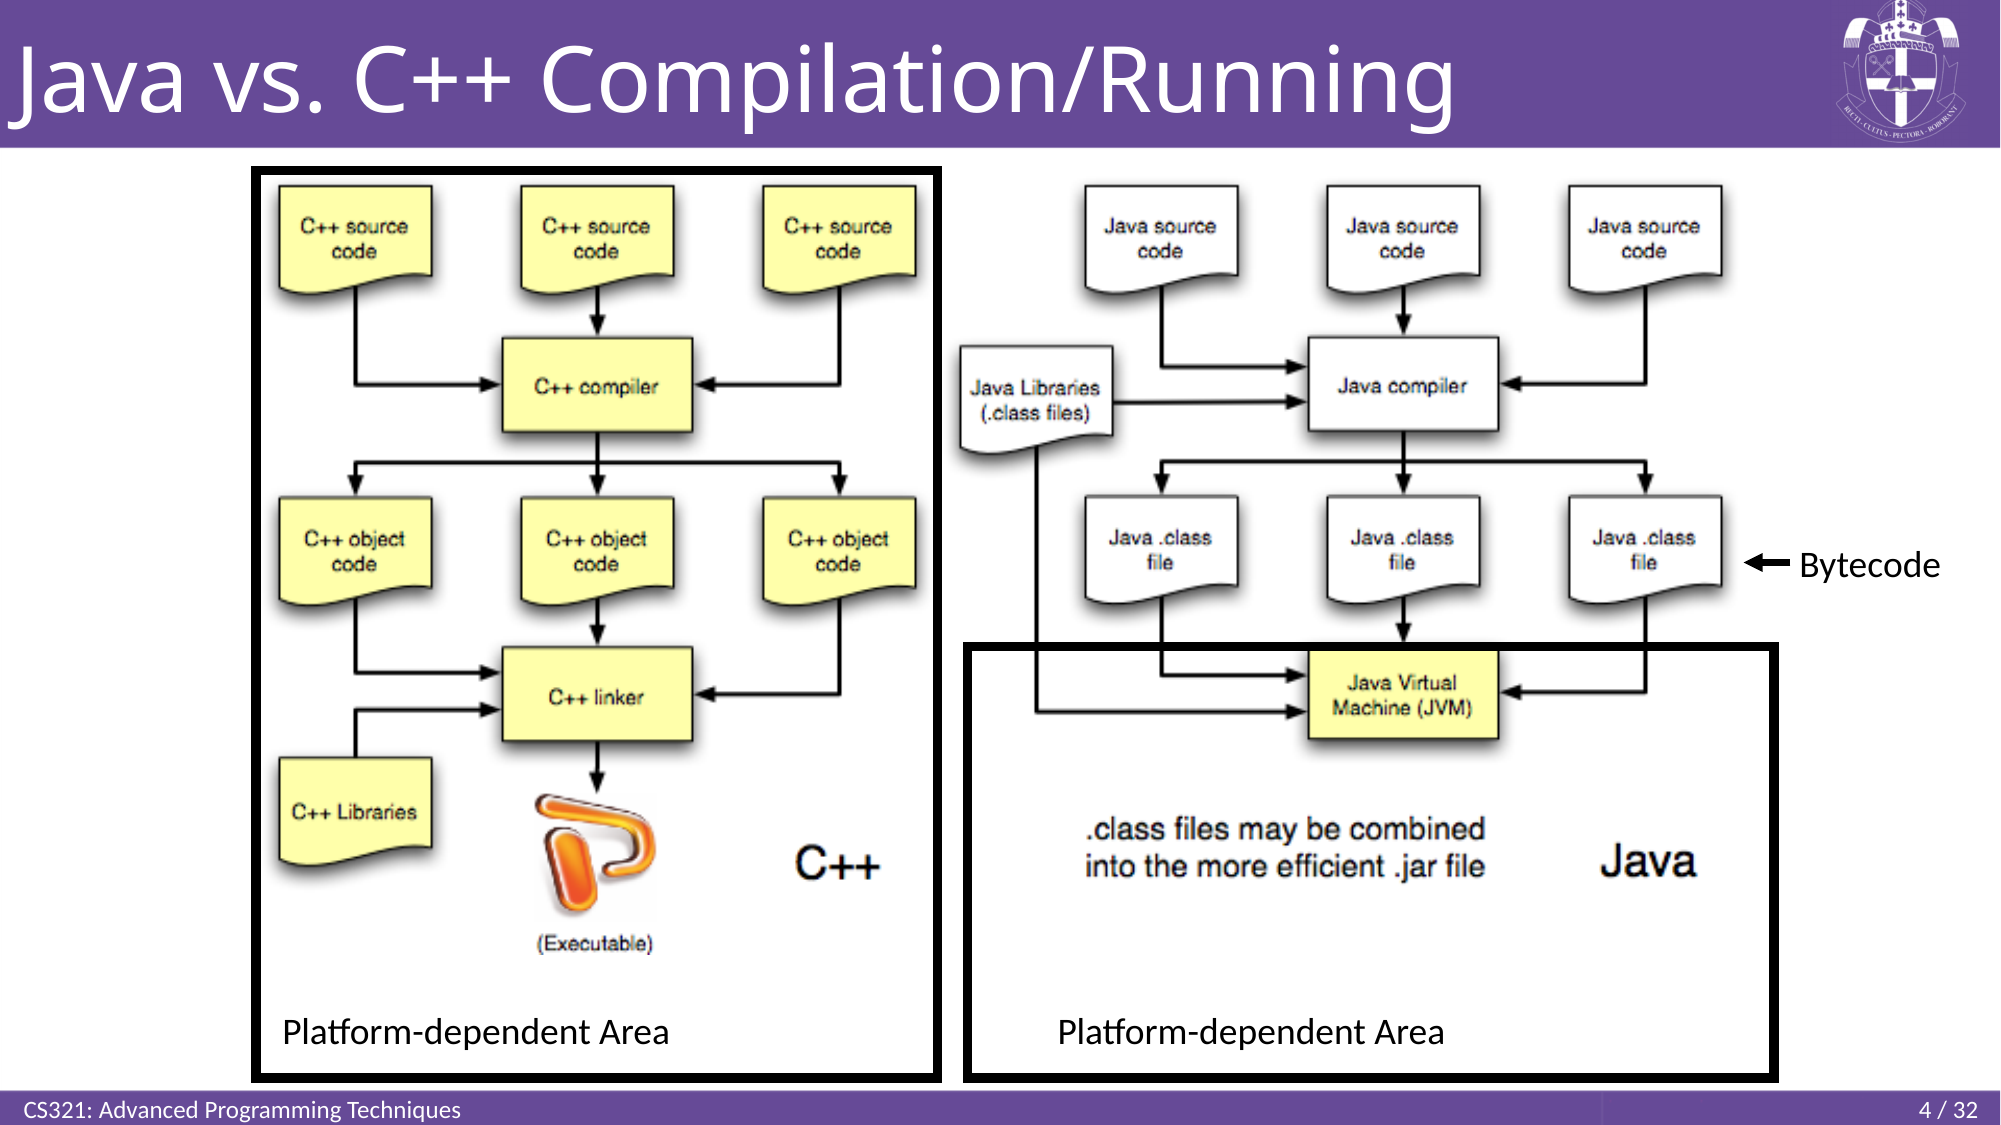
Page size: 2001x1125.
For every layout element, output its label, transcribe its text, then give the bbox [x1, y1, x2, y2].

picture [261, 175, 933, 1073]
text_box Platform-dependent Area [1042, 999, 1679, 1060]
slide_number <number> / 32 [1862, 1078, 1994, 1125]
text_box Bytecode [1784, 532, 1962, 592]
title Java vs. C++ Compilation/Running [0, 0, 1725, 192]
text_box Platform-dependent Area [267, 999, 903, 1060]
picture [0, 0, 2001, 1125]
